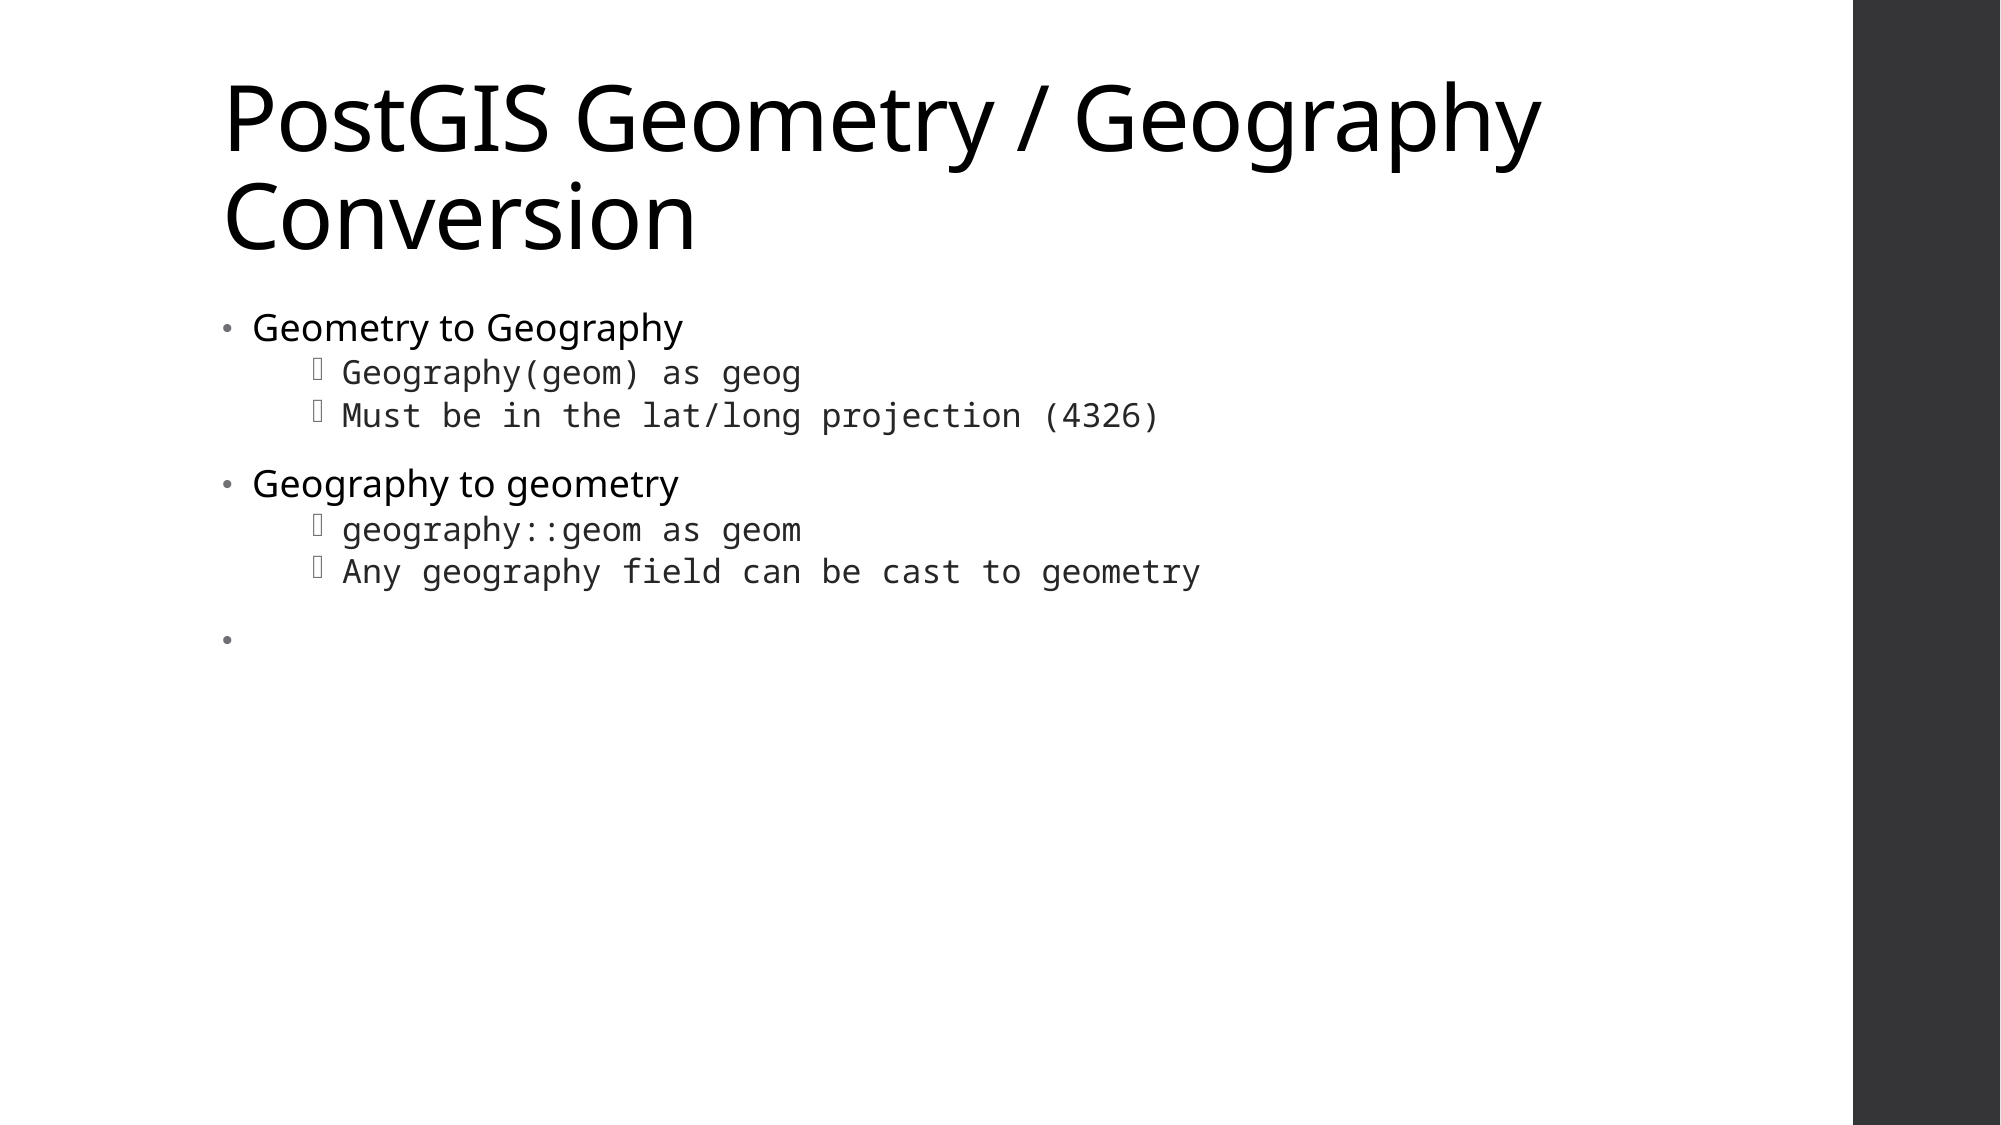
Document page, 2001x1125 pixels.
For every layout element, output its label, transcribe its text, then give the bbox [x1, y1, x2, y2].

list Geometry to Geography Geography(geom) as geog Must be in the lat/long projection (4326) Geography to geometry geography::geom as geom Any geography field can be cast to geometry [206, 299, 1617, 1014]
title PostGIS Geometry / Geography Conversion [206, 60, 1797, 278]
